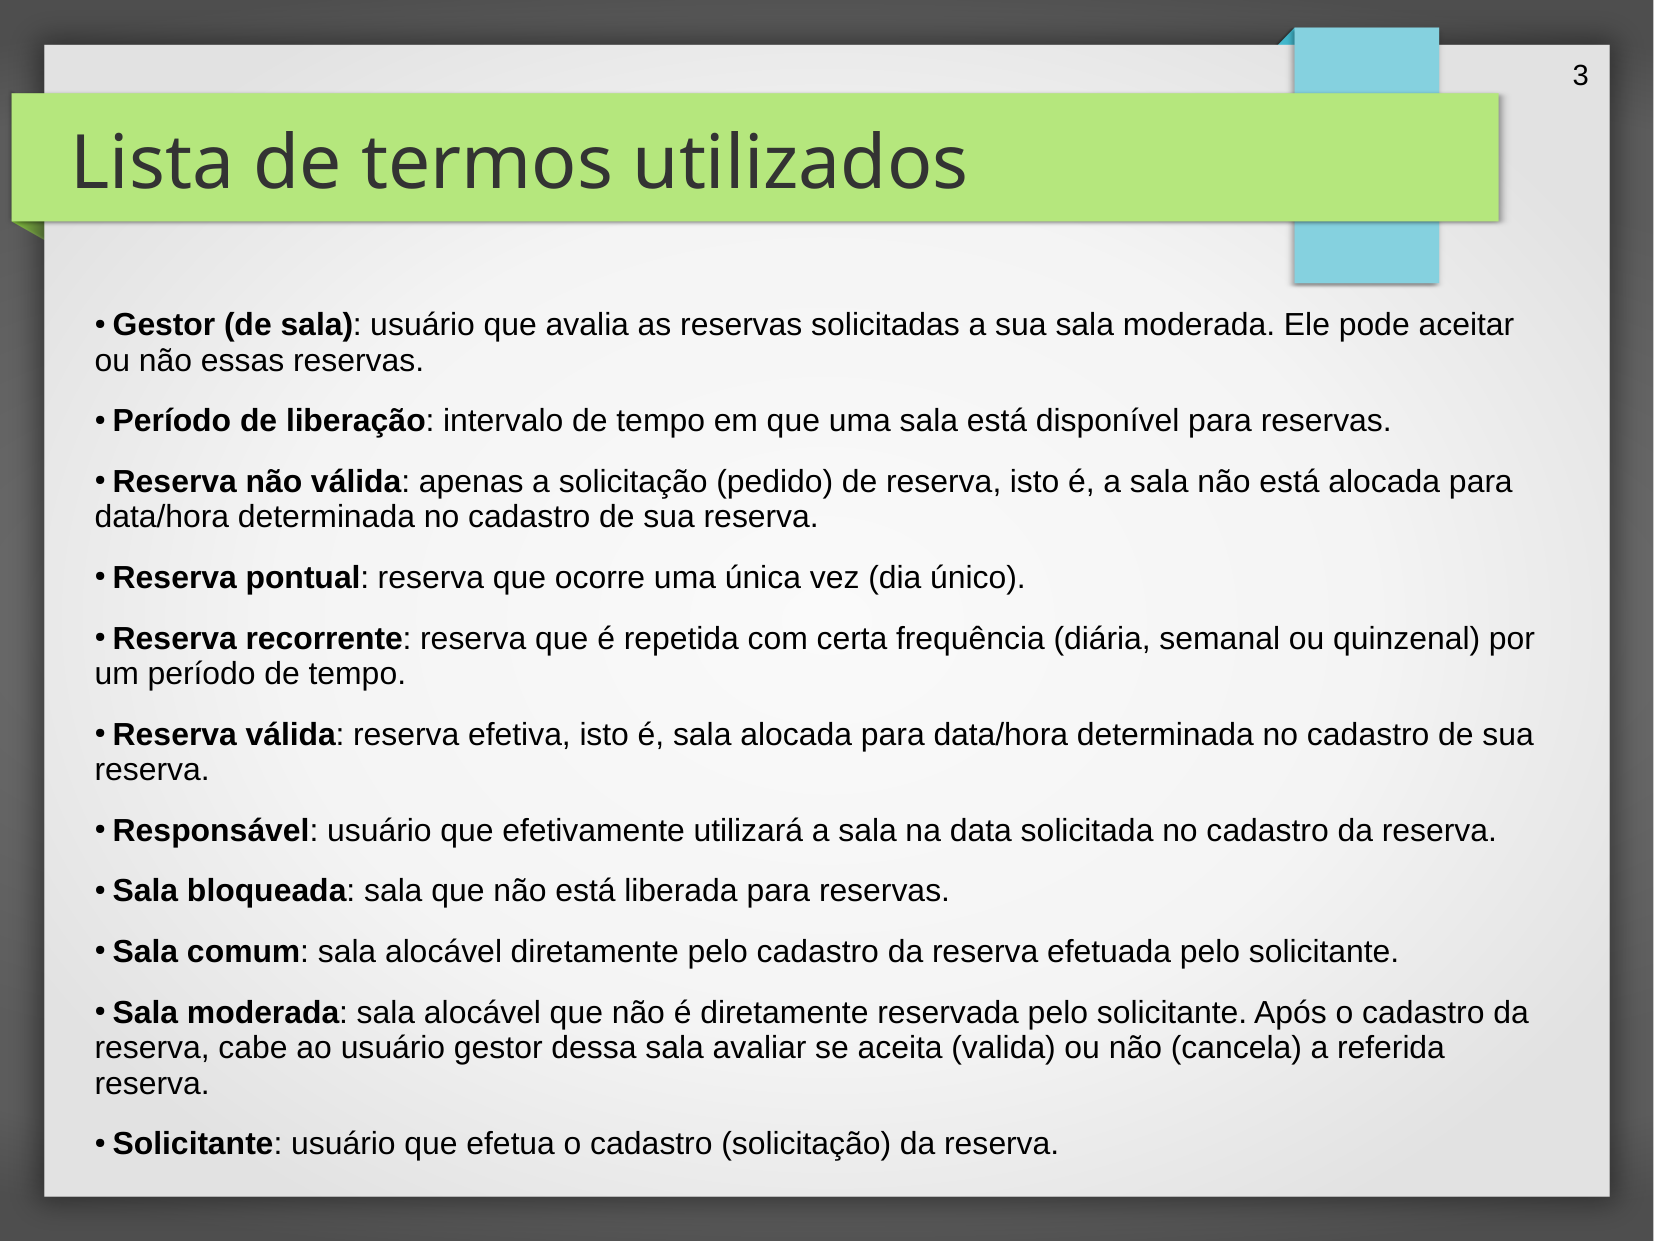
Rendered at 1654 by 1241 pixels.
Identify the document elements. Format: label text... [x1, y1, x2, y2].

title Lista de termos utilizados [70, 106, 1229, 213]
list Gestor (de sala): usuário que avalia as reservas solicitadas a sua sala moderada. Ele pode aceitar ou não essas reservas. Período de liberação: intervalo de tempo em que uma sala está disponível para reservas. Reserva não válida: apenas a solicitação (pedido) de reserva, isto é, a sala não está alocada para data/hora determinada no cadastro de sua reserva. Reserva pontual: reserva que ocorre uma única vez (dia único). Reserva recorrente: reserva que é repetida com certa frequência (diária, semanal ou quinzenal) por um período de tempo. Reserva válida: reserva efetiva, isto é, sala alocada para data/hora determinada no cadastro de sua reserva. Responsável: usuário que efetivamente utilizará a sala na data solicitada no cadastro da reserva. Sala bloqueada: sala que não está liberada para reservas. Sala comum: sala alocável diretamente pelo cadastro da reserva efetuada pelo solicitante. Sala moderada: sala alocável que não é diretamente reservada pelo solicitante. Após o cadastro da reserva, cabe ao usuário gestor dessa sala avaliar se aceita (valida) ou não (cancela) a referida reserva. Solicitante: usuário que efetua o cadastro (solicitação) da reserva. [94, 307, 1536, 1170]
picture [0, 0, 1654, 1241]
